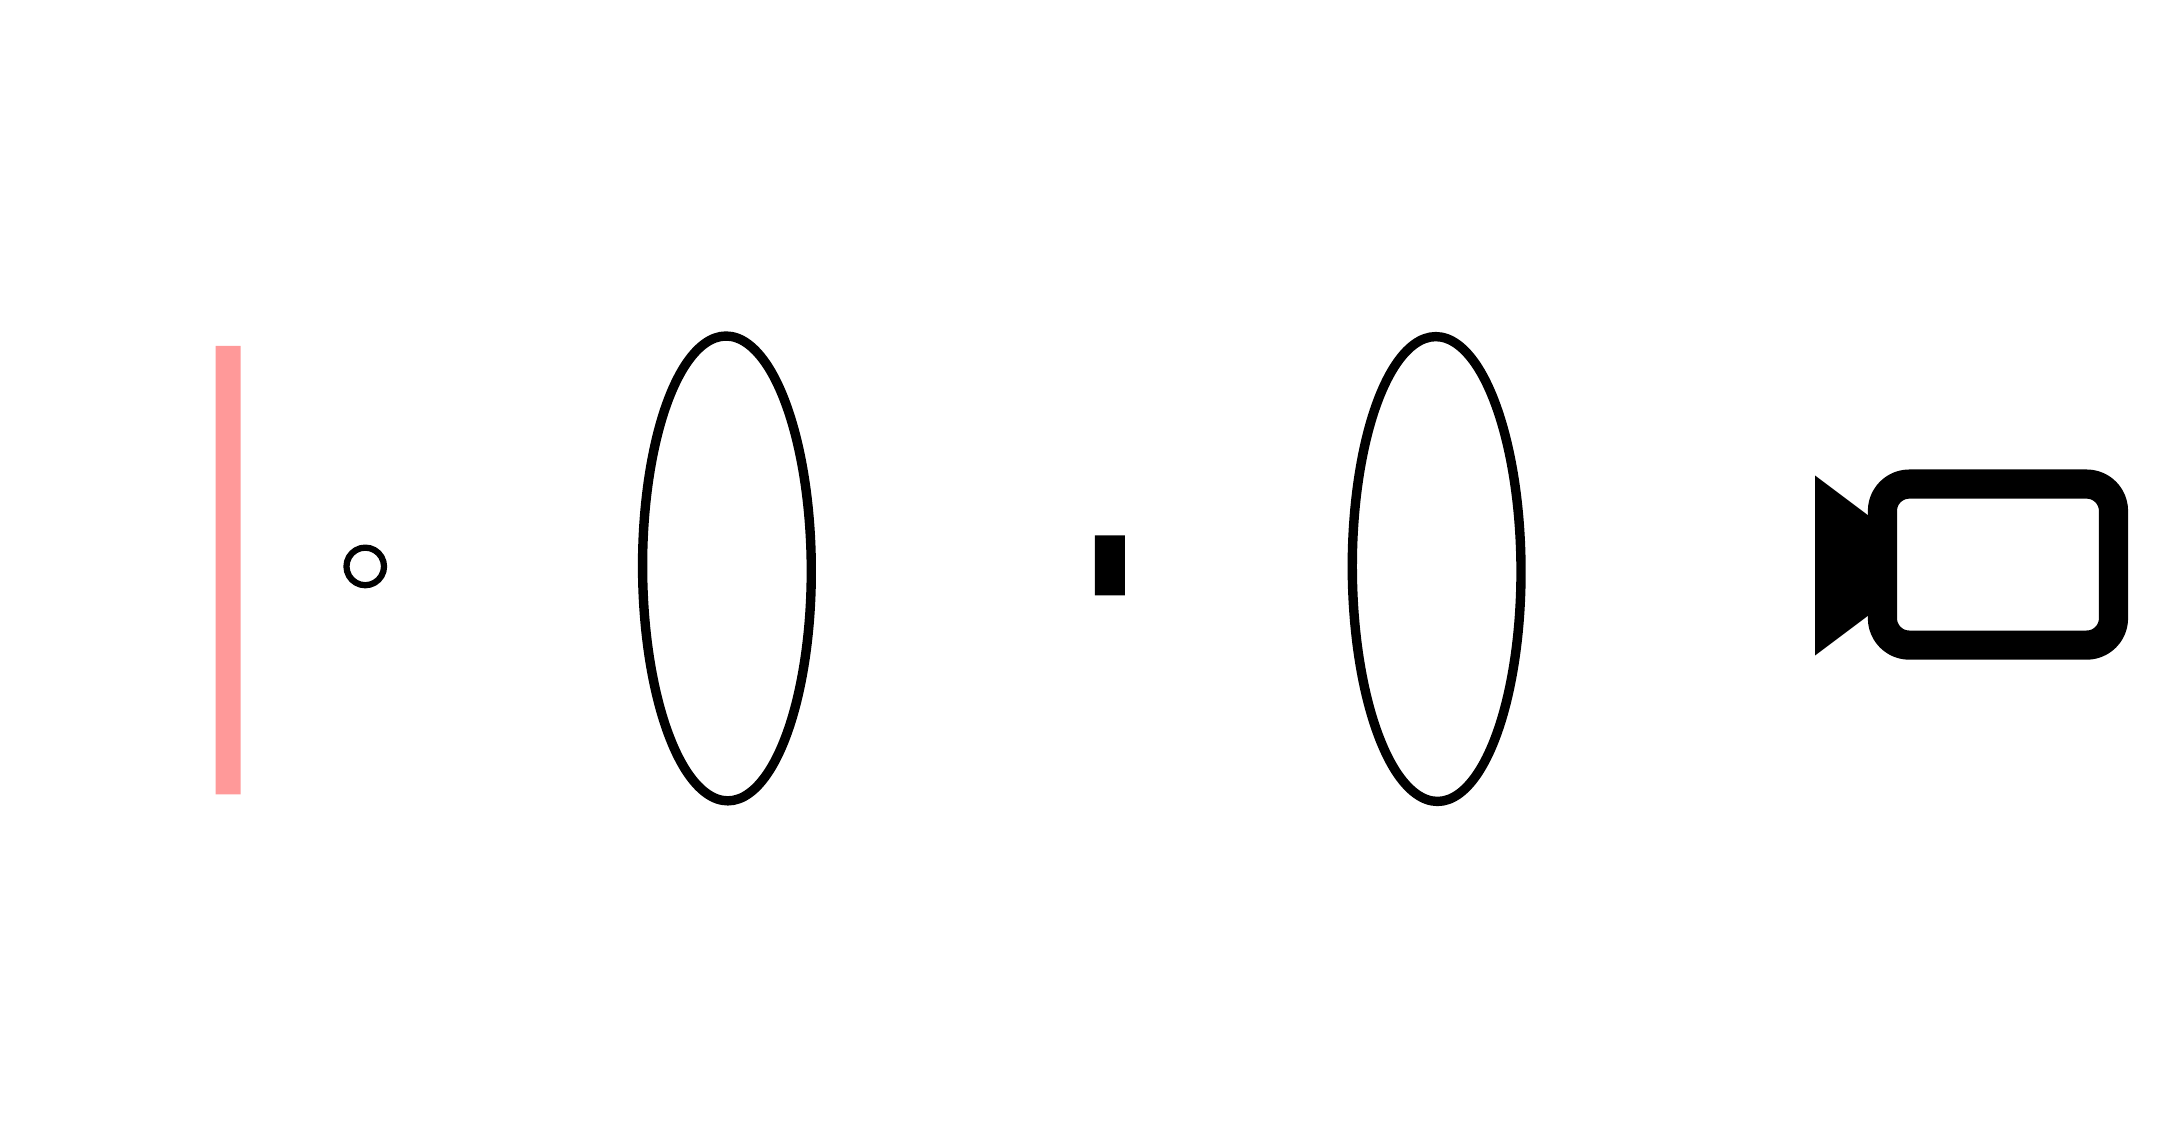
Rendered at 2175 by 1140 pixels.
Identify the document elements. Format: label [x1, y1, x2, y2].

text_box [1352, 336, 1522, 802]
text_box [1882, 484, 2114, 646]
text_box [642, 336, 812, 801]
text_box [1094, 535, 1125, 596]
text_box [1815, 475, 1876, 656]
